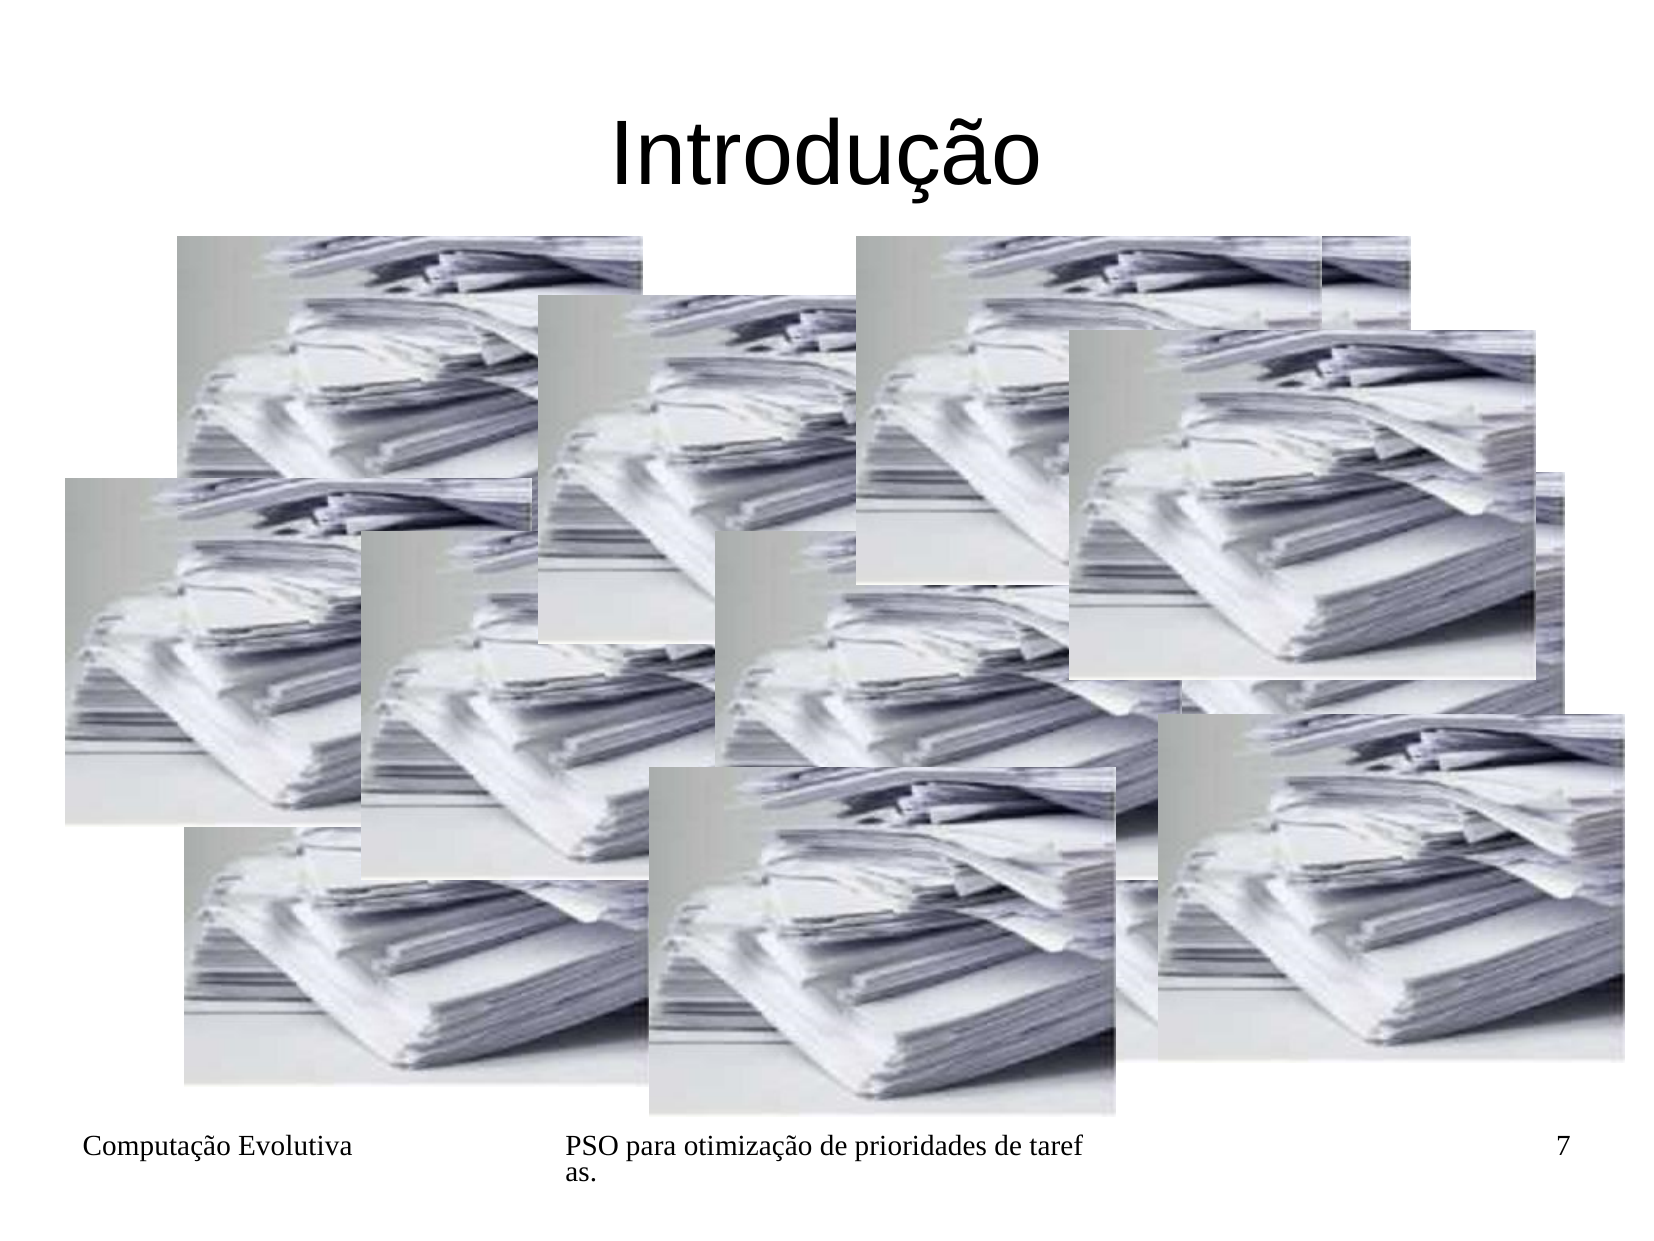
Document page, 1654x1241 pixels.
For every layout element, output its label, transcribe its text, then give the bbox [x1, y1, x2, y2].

picture [65, 236, 1625, 1117]
title Introdução [82, 49, 1571, 257]
